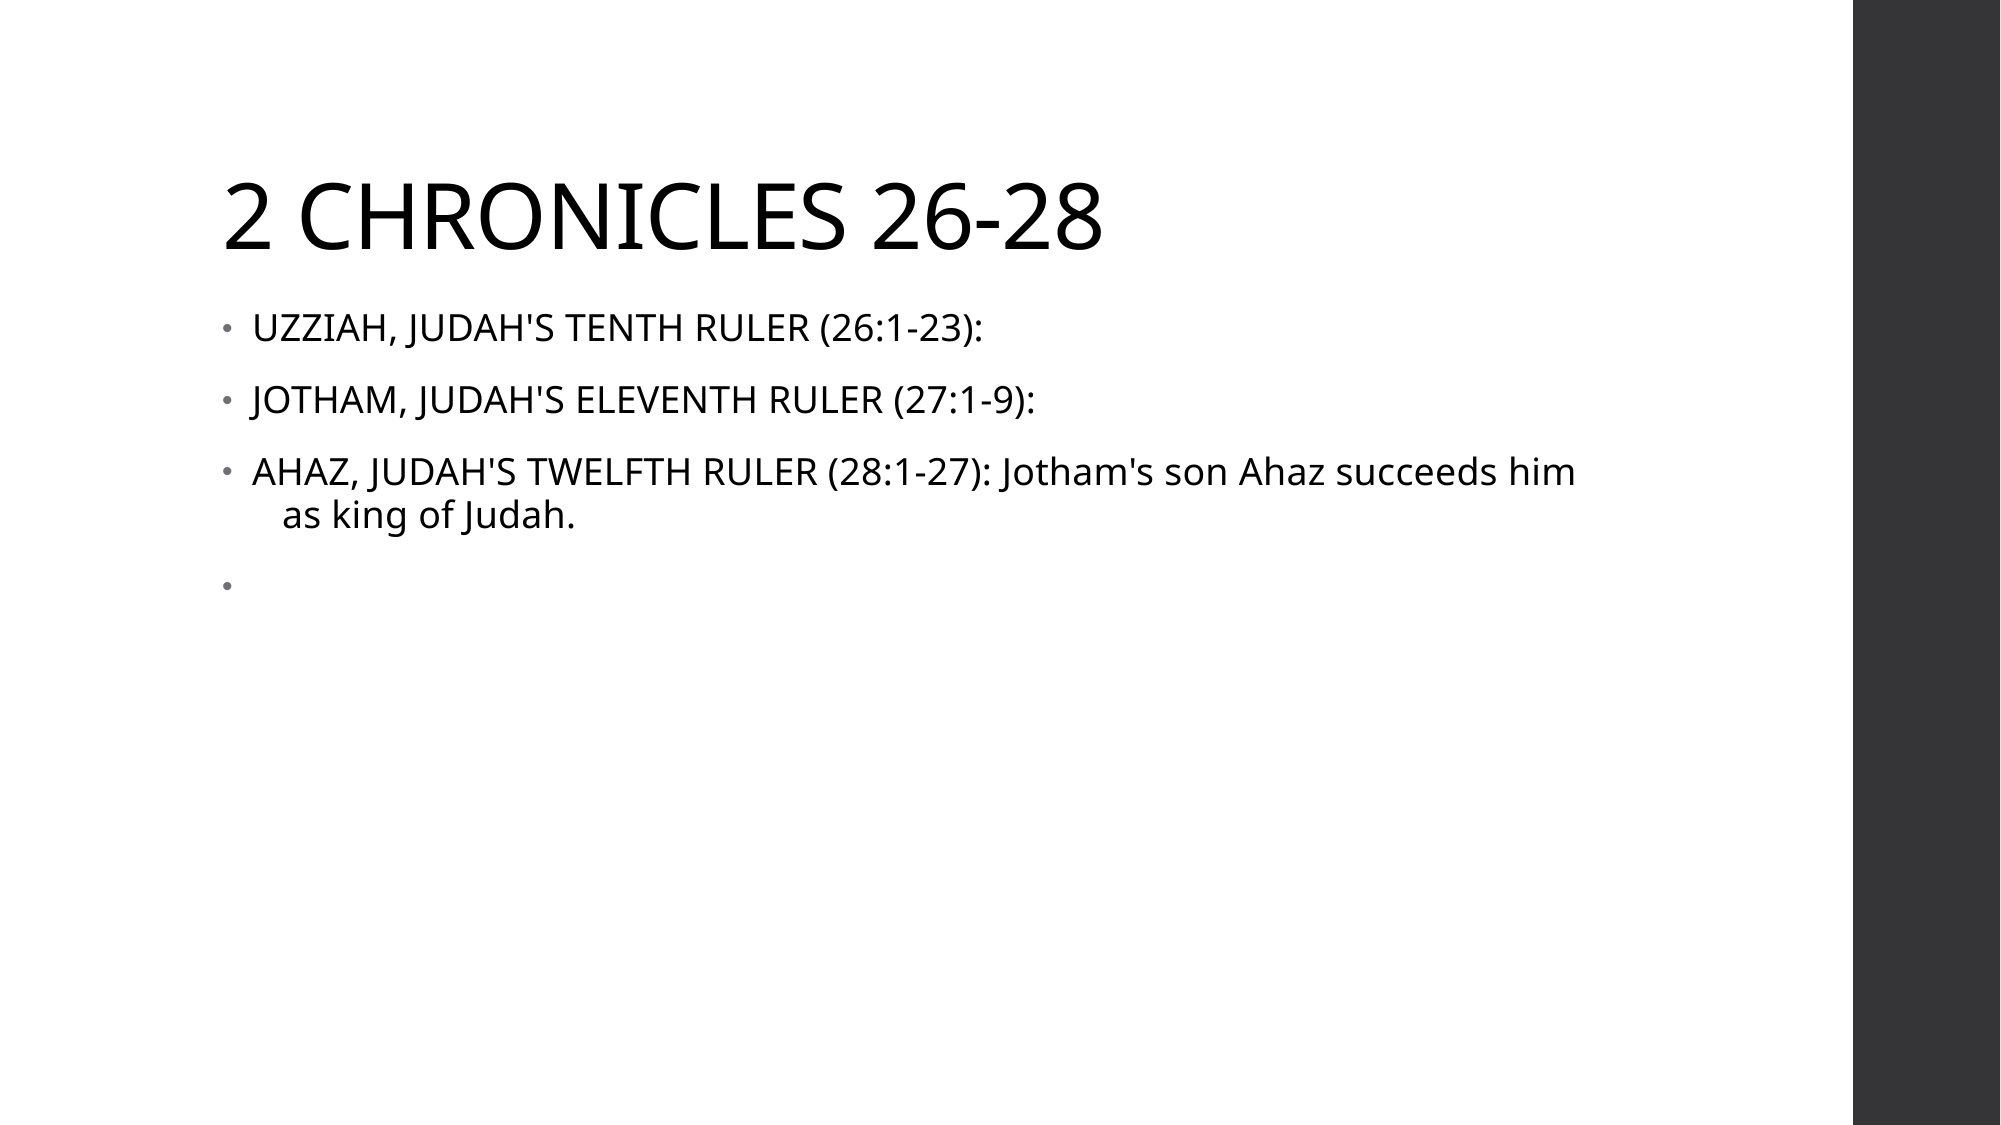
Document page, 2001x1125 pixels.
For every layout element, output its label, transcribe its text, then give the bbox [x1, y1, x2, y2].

list UZZIAH, JUDAH'S TENTH RULER (26:1-23): JOTHAM, JUDAH'S ELEVENTH RULER (27:1-9): AHAZ, JUDAH'S TWELFTH RULER (28:1-27): Jotham's son Ahaz succeeds him as king of Judah. [206, 299, 1617, 1014]
title 2 CHRONICLES 26-28 [206, 60, 1797, 278]
